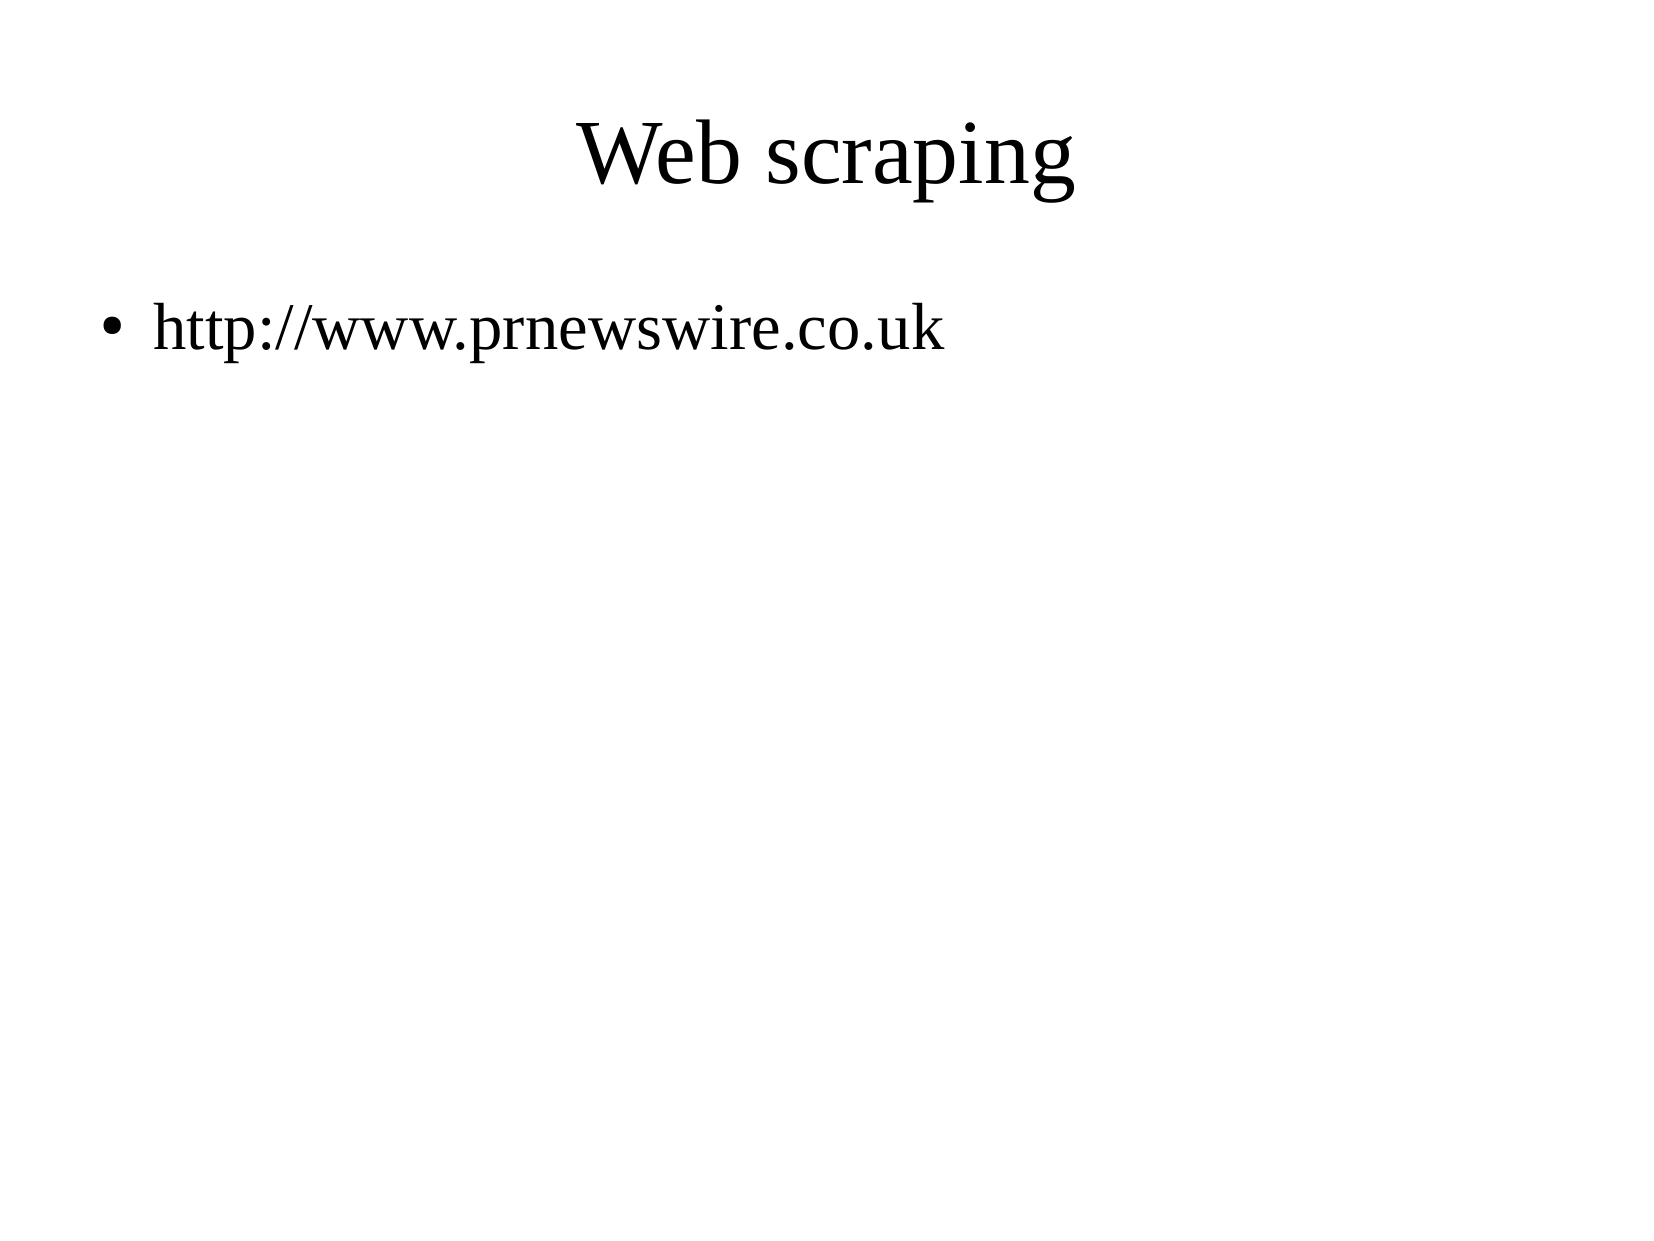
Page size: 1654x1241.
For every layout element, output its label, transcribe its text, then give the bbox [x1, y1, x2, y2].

title Web scraping [82, 49, 1571, 257]
list http://www.prnewswire.co.uk [82, 290, 1571, 1010]
